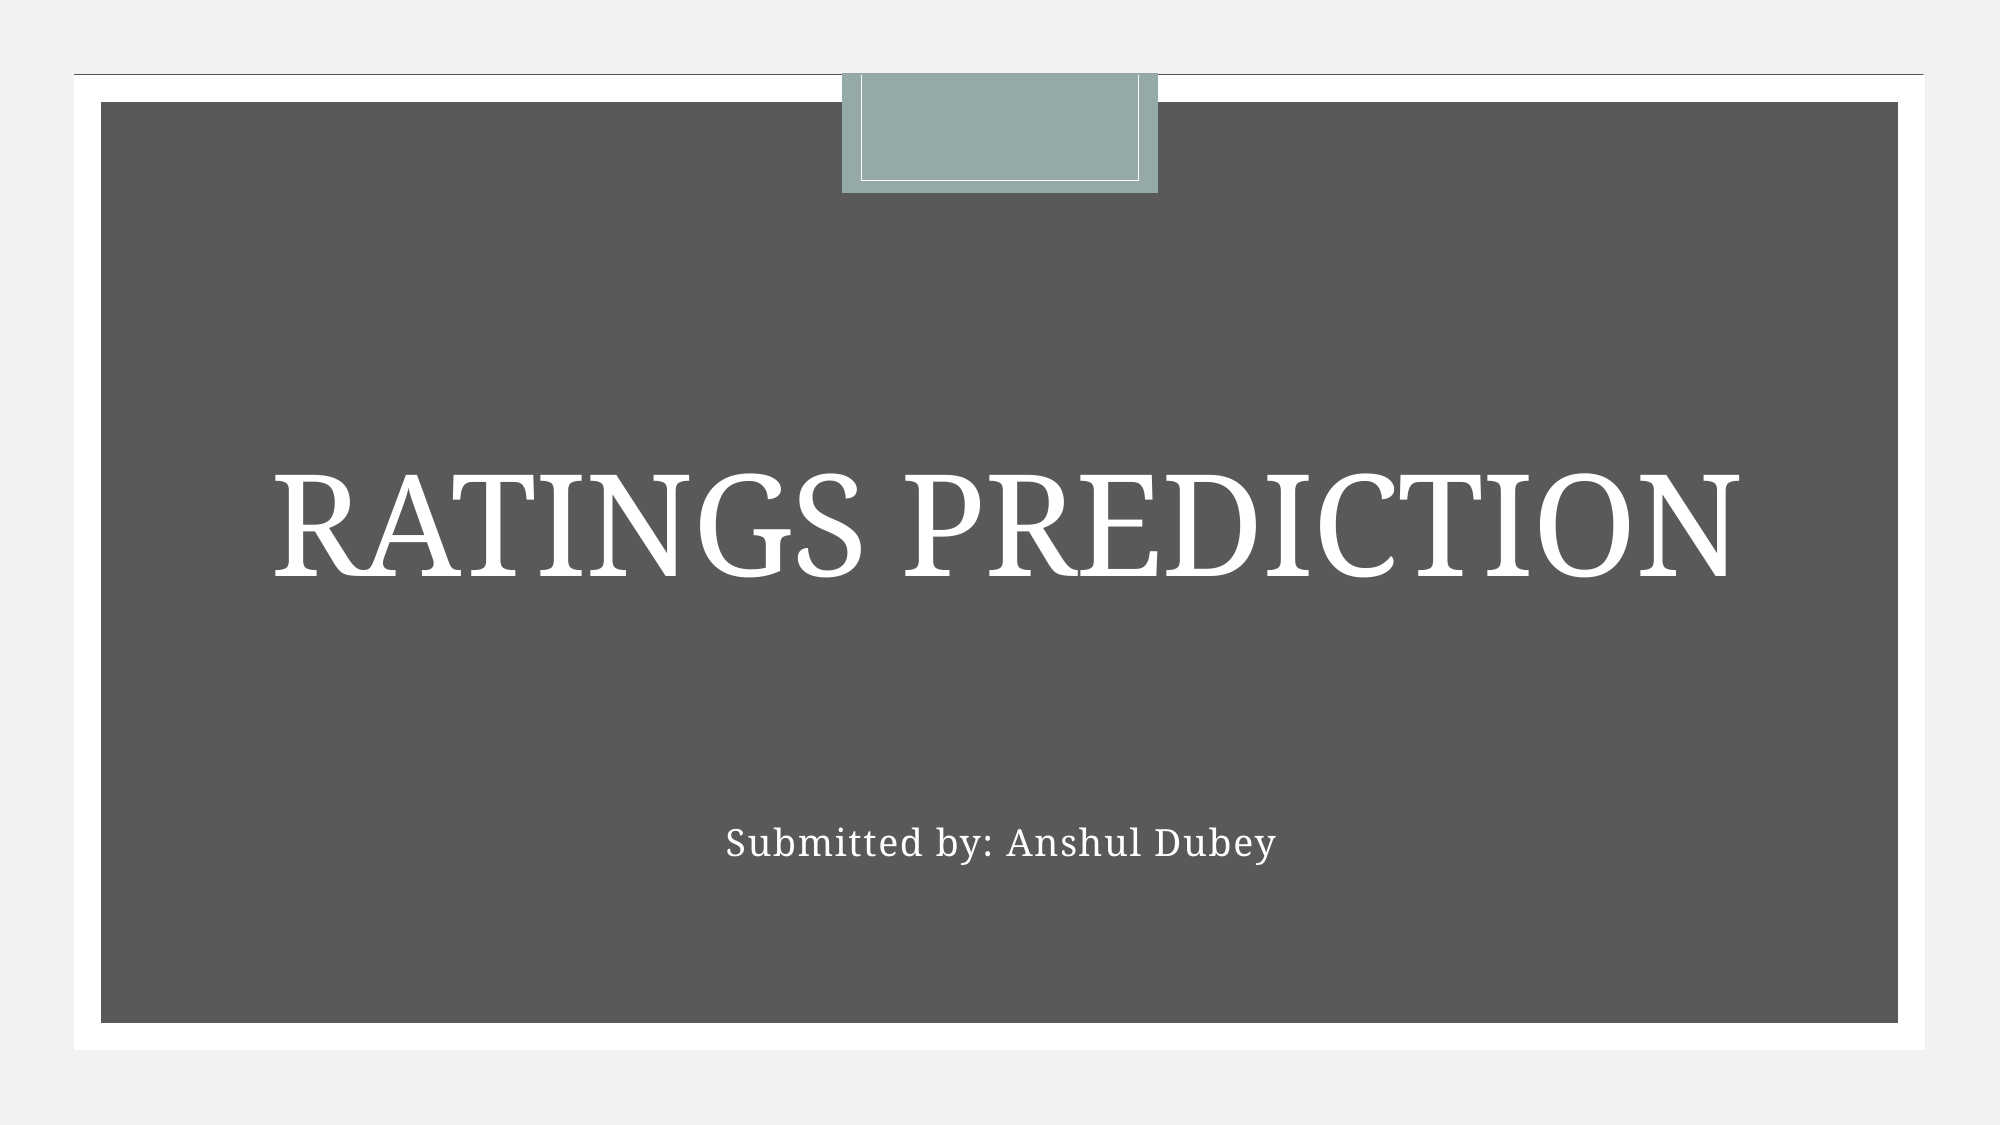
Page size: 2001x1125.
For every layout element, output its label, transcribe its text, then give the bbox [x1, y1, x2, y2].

subtitle Submitted by: Anshul Dubey [198, 811, 1816, 925]
text_box [0, 0, 2000, 1125]
title Ratings Prediction [198, 287, 1816, 781]
